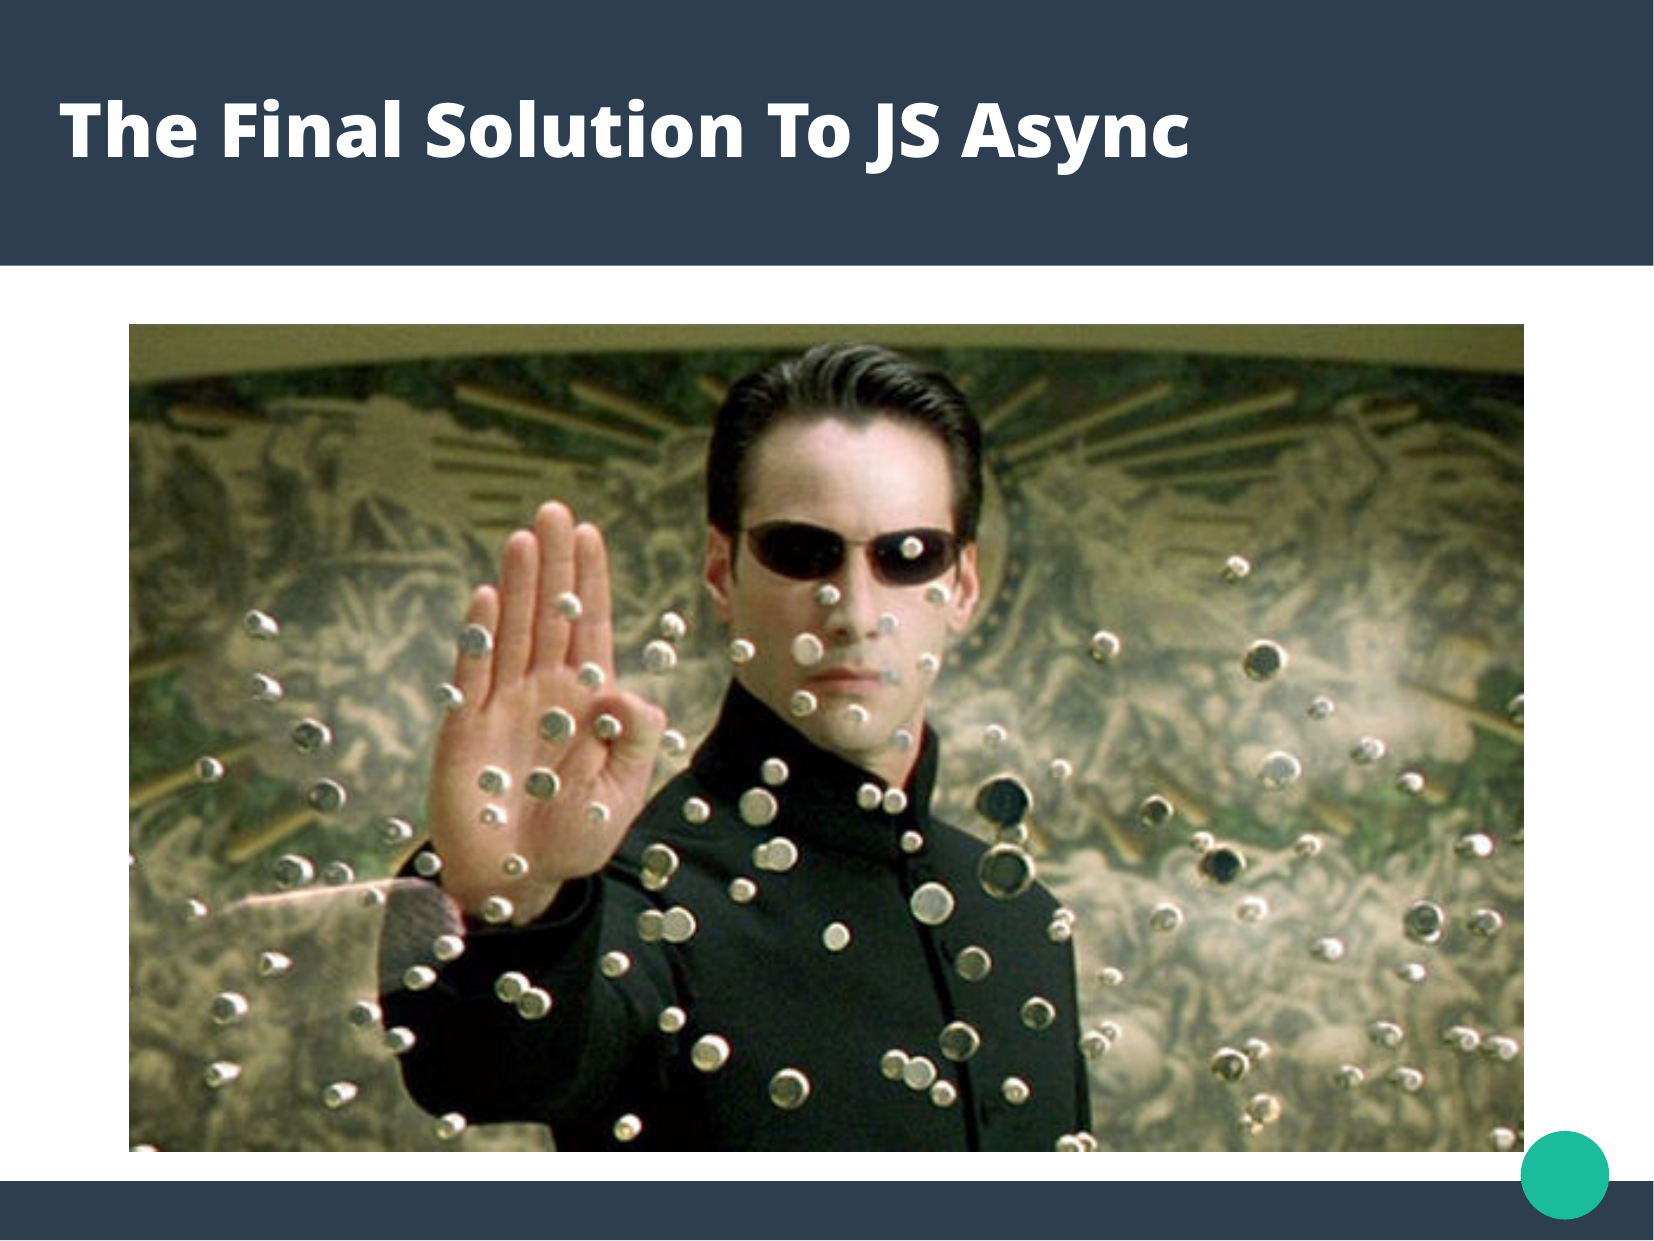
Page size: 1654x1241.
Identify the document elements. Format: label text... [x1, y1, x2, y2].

picture [129, 324, 1524, 1152]
title The Final Solution To JS Async [59, 49, 1595, 207]
